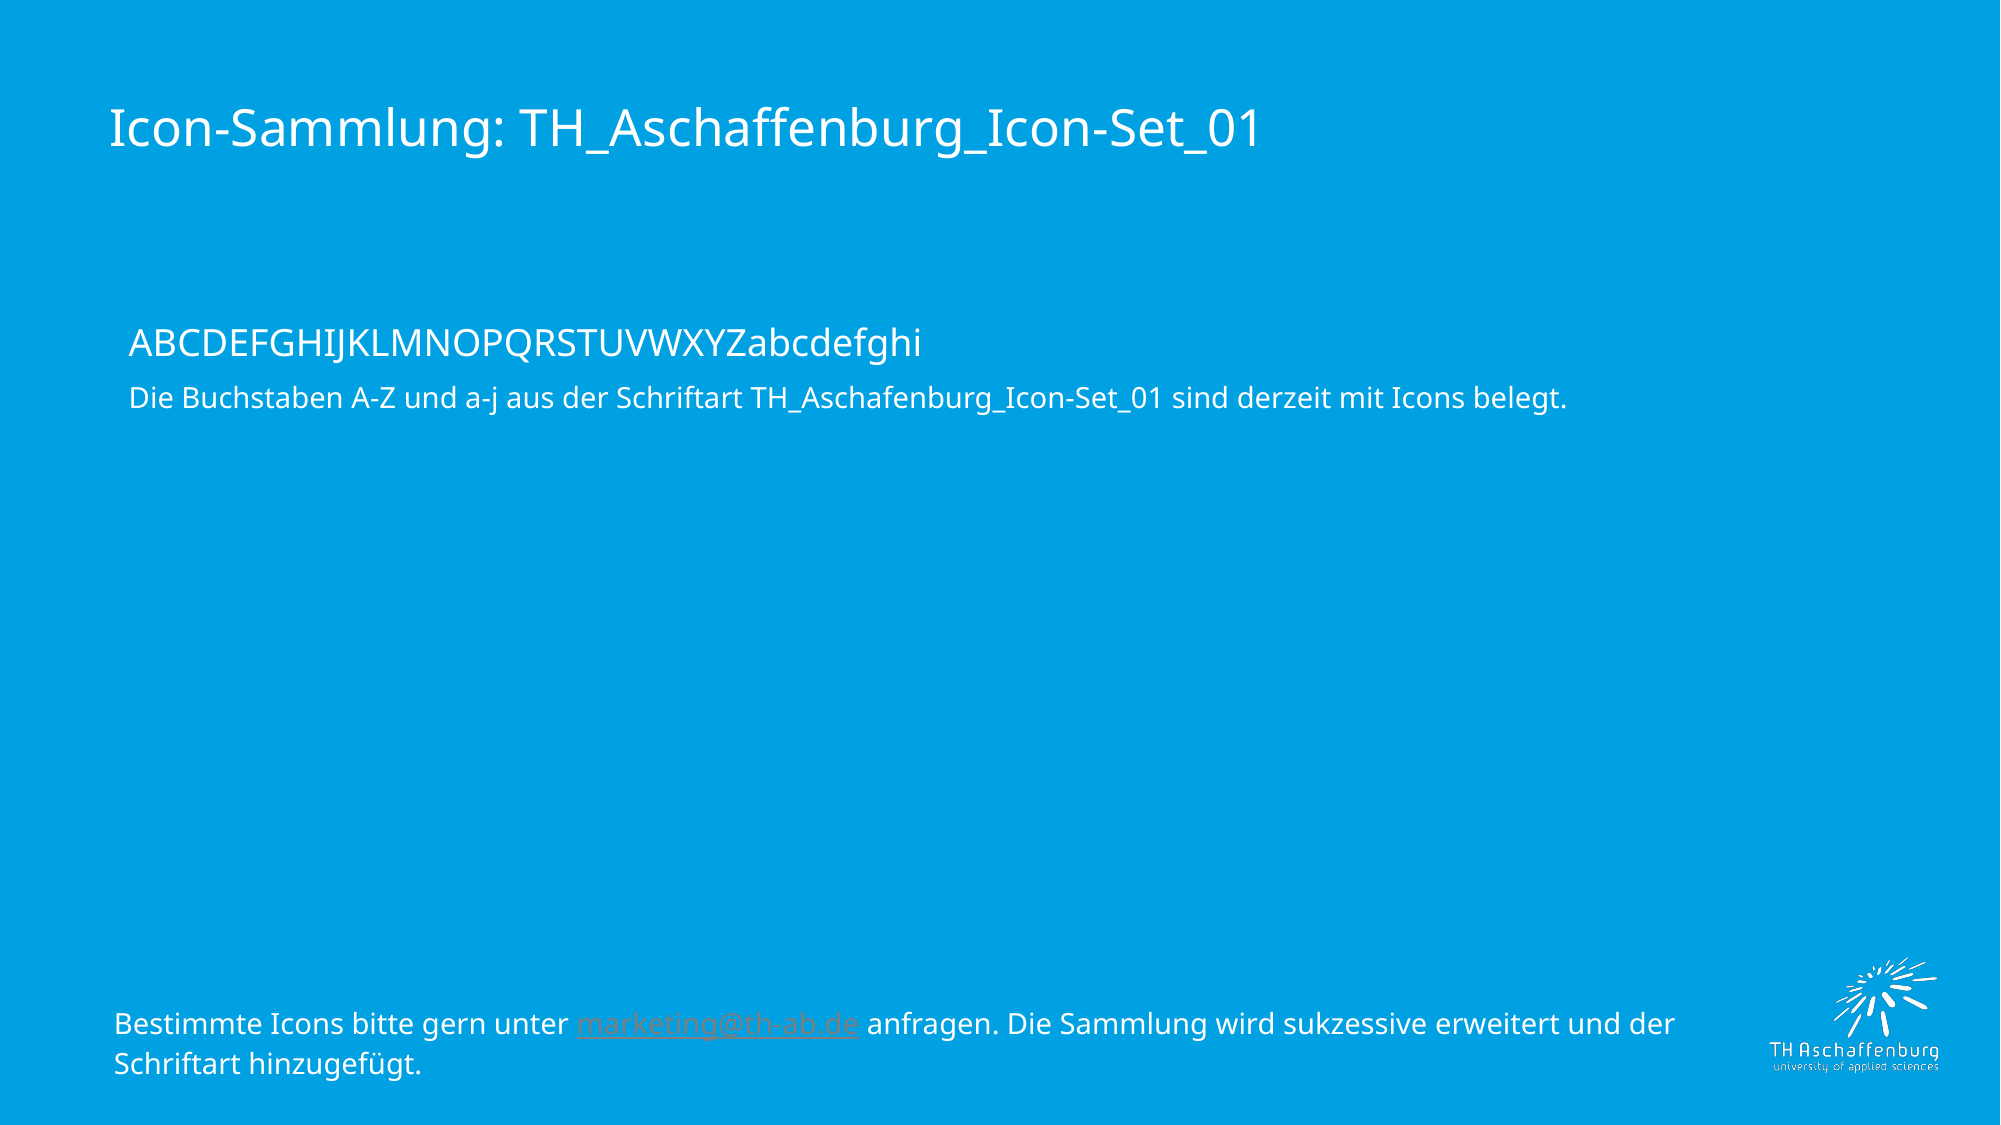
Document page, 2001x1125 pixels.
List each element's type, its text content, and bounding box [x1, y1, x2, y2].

picture [1783, 1044, 1791, 1055]
title Icon-Sammlung: TH_Aschaffenburg_Icon-Set_01 [94, 94, 1820, 165]
text_box Bestimmte Icons bitte gern unter marketing@th-ab.de anfragen. Die Sammlung wird sukzessive erweitert und der Schriftart hinzugefügt. [99, 998, 1710, 1123]
picture [1881, 1012, 1888, 1036]
text_box ABCDEFGHIJKLMNOPQRSTUVWXYZabcdefghi [114, 311, 1337, 371]
picture [1891, 985, 1911, 990]
picture [1899, 1044, 1904, 1054]
picture [1894, 974, 1912, 980]
picture [1849, 1016, 1860, 1036]
picture [1904, 997, 1926, 1009]
text_box Die Buchstaben A-Z und a-j aus der Schriftart TH_Aschafenburg_Icon-Set_01 sind derzeit mit Icons belegt. [113, 371, 1725, 457]
picture [1852, 998, 1865, 1012]
picture [1868, 997, 1875, 1015]
picture [1882, 993, 1895, 1007]
